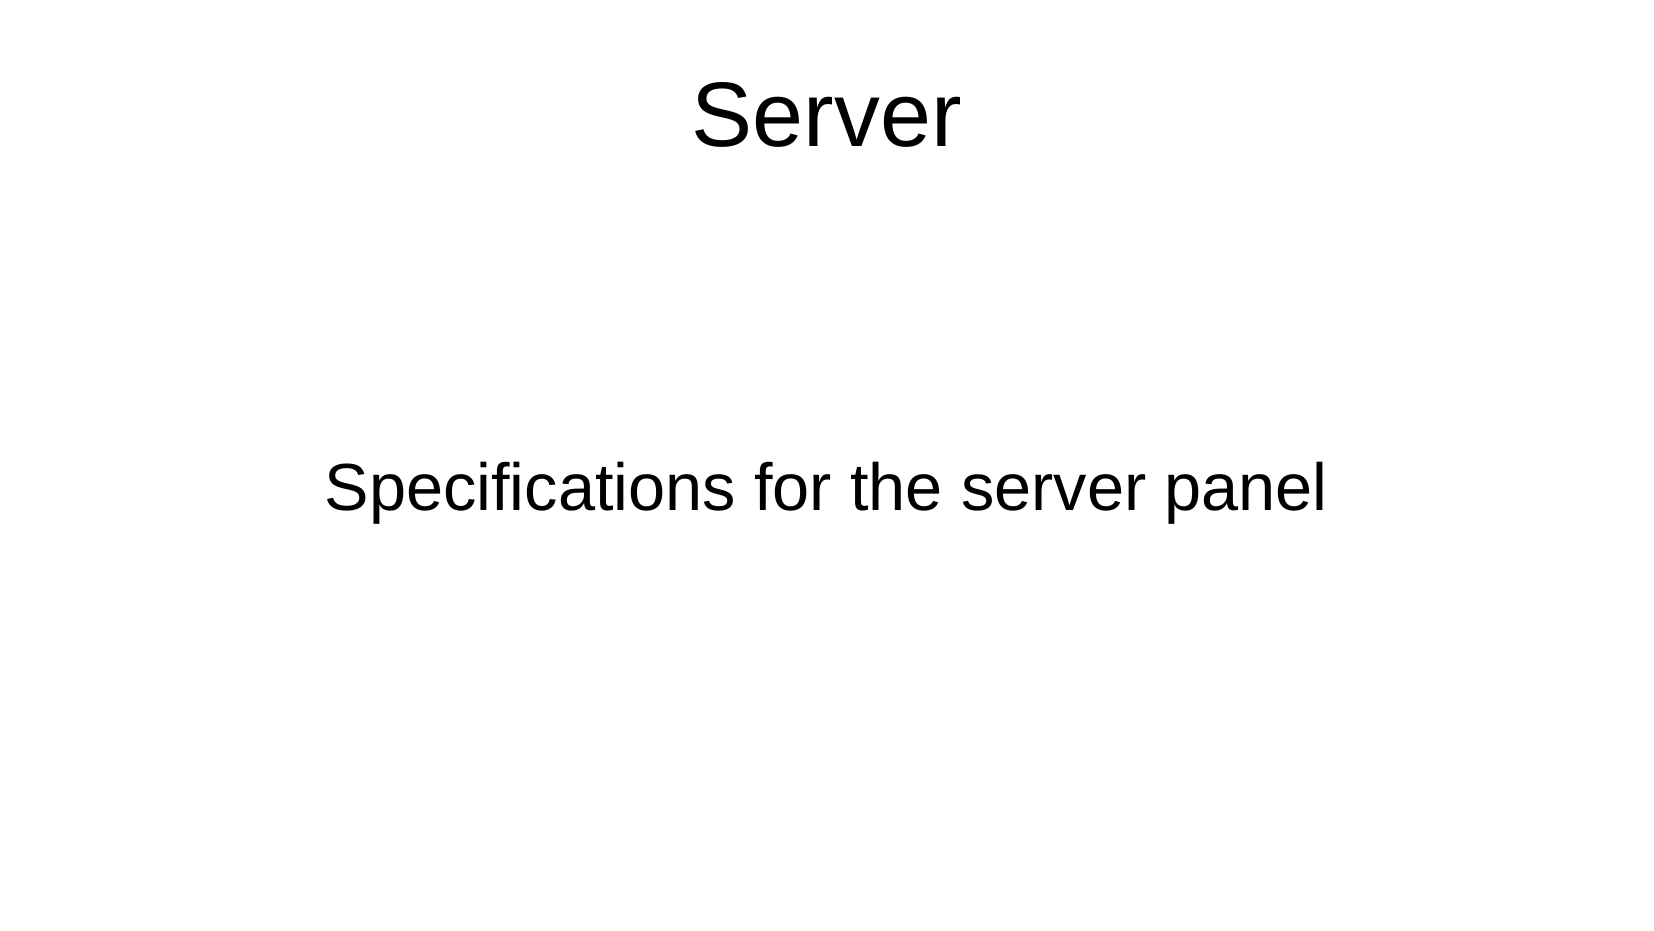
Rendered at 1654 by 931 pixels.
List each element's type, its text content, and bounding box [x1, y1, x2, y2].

subtitle Specifications for the server panel [82, 217, 1571, 758]
title Server [82, 37, 1571, 193]
